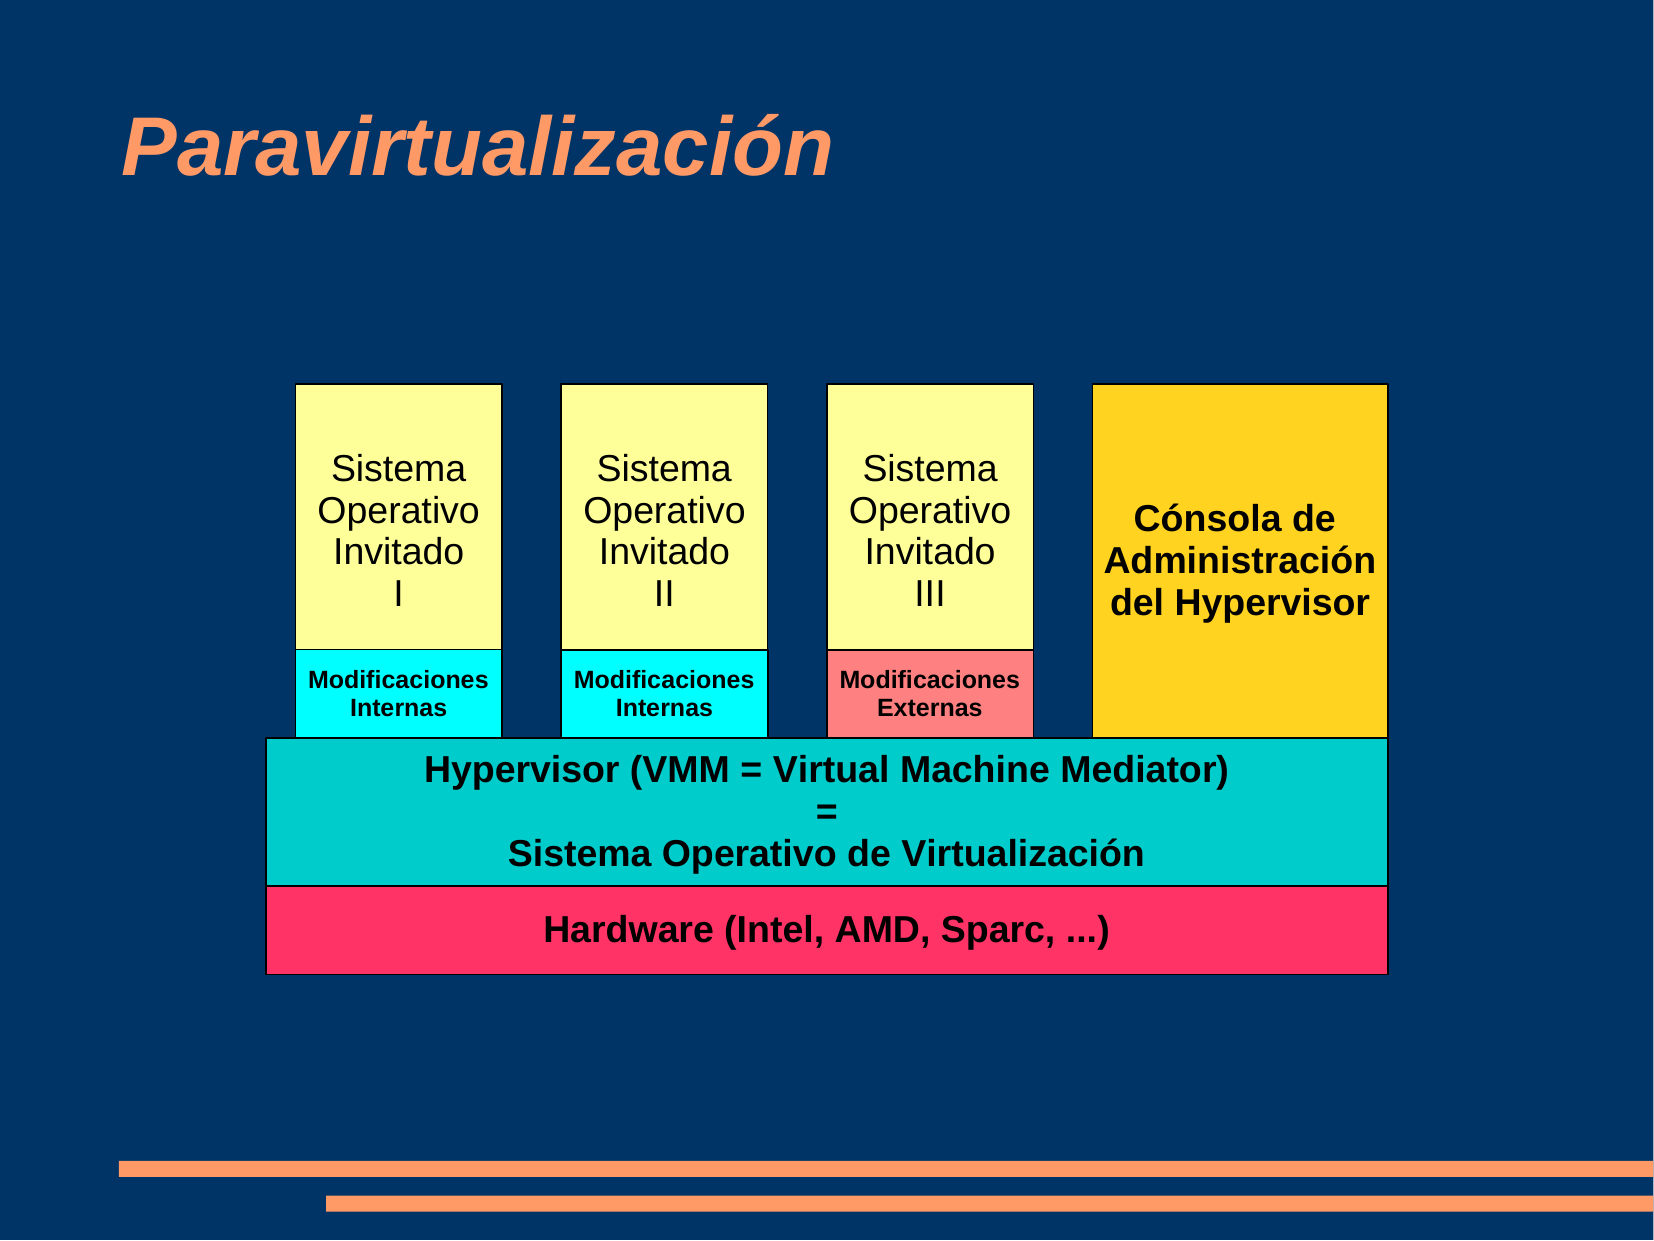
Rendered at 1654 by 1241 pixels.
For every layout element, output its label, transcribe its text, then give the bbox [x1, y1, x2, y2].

title Paravirtualización [121, 53, 1534, 246]
text_box Sistema Operativo Invitado III [826, 383, 1034, 649]
text_box Modificaciones Externas [826, 649, 1034, 738]
text_box Sistema Operativo Invitado I [295, 383, 502, 649]
text_box Hardware (Intel, AMD, Sparc, ...)‏ [265, 886, 1388, 975]
text_box Cónsola de Administración del Hypervisor [1092, 383, 1388, 739]
text_box Hypervisor (VMM = Virtual Machine Mediator)‏ = Sistema Operativo de Virtualización [265, 738, 1388, 886]
text_box Modificaciones Internas [295, 649, 502, 738]
text_box Modificaciones Internas [561, 649, 768, 738]
text_box Sistema Operativo Invitado II [561, 383, 768, 649]
